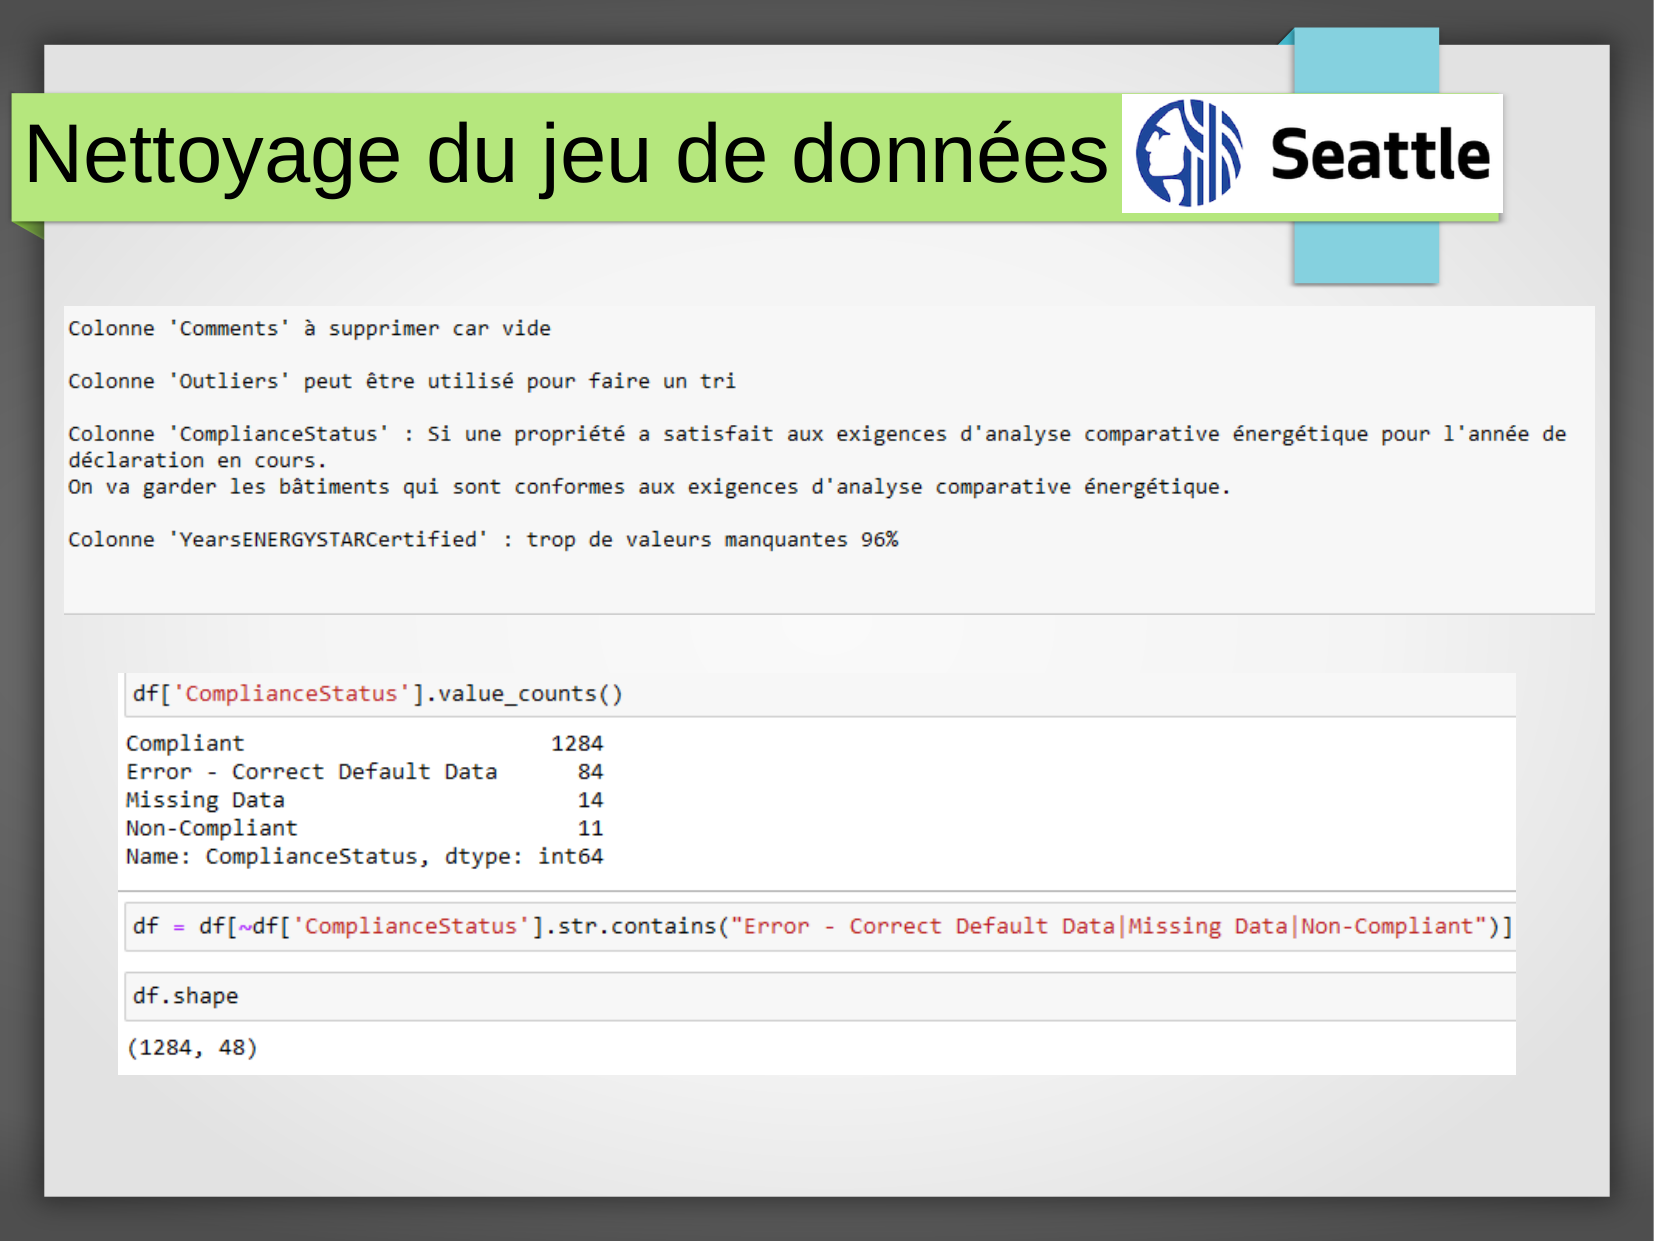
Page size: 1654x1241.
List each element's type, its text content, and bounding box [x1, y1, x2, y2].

title Nettoyage du jeu de données [23, 95, 1205, 214]
picture [0, 0, 1654, 1241]
